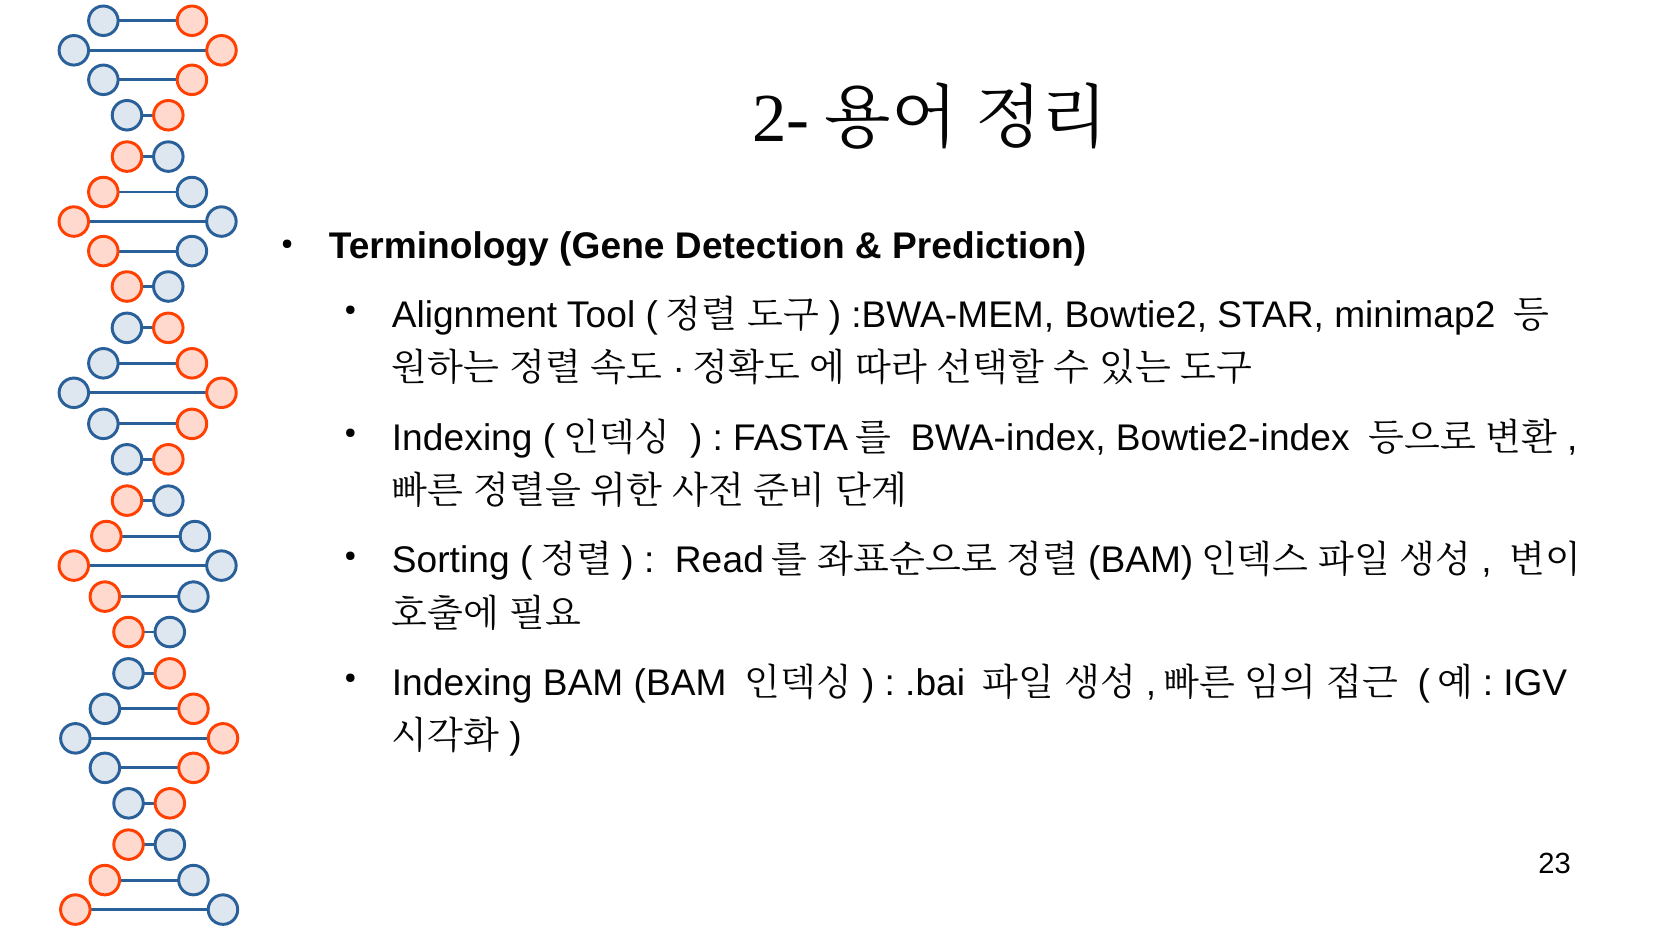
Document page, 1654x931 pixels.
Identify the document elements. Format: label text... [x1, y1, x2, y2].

title 2-용어 정리 [265, 35, 1595, 189]
list Terminology (Gene Detection & Prediction) Alignment Tool (정렬 도구) :BWA‑MEM, Bowtie2, STAR, minimap2 등 원하는 정렬 속도·정확도 에 따라 선택할 수 있는 도구 Indexing (인덱싱 ) : FASTA를 BWA‑index, Bowtie2‑index 등으로 변환, 빠른 정렬을 위한 사전 준비 단계 Sorting (정렬) : Read를 좌표순으로 정렬(BAM)인덱스 파일 생성, 변이 호출에 필요 Indexing BAM (BAM 인덱싱) : .bai 파일 생성,빠른 임의 접근 (예: IGV 시각화) [265, 224, 1595, 764]
